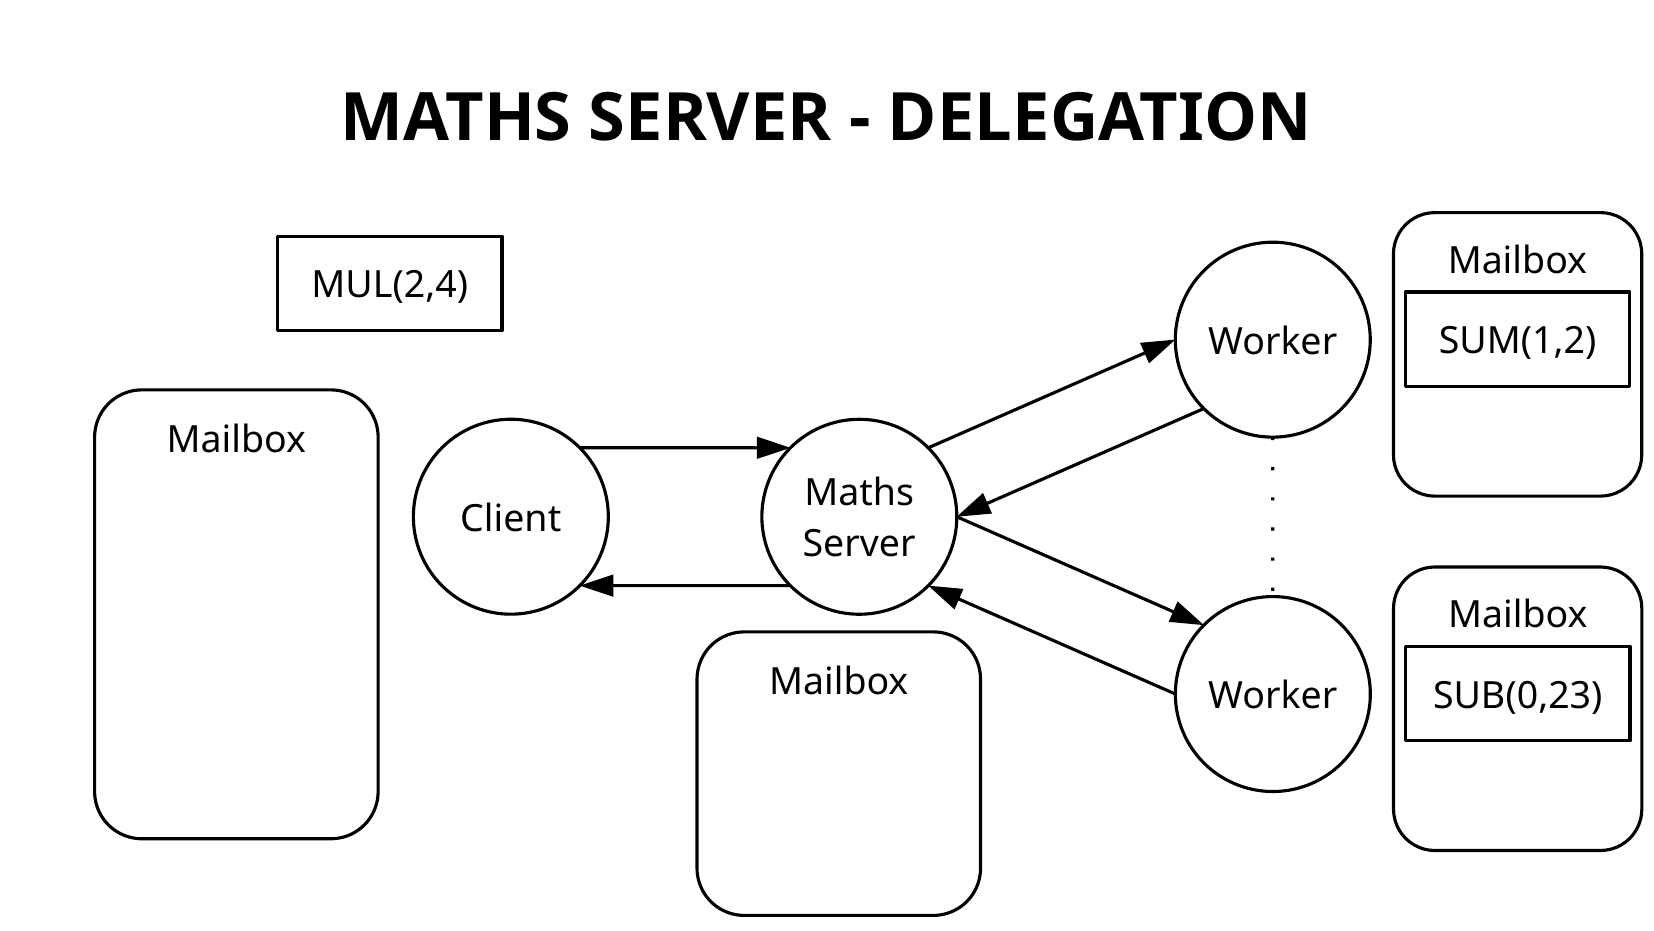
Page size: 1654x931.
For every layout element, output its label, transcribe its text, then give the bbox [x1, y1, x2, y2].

text_box Worker [1175, 242, 1371, 438]
text_box Client [413, 419, 609, 615]
text_box Mailbox [1393, 566, 1642, 851]
text_box Maths Server [761, 419, 957, 615]
text_box Worker [1175, 596, 1371, 792]
text_box SUM(1,2) [1405, 291, 1630, 387]
text_box Mailbox [1393, 212, 1642, 497]
text_box Mailbox [94, 389, 379, 839]
title MATHS SERVER - DELEGATION [82, 36, 1571, 193]
text_box SUB(0,23) [1405, 646, 1630, 741]
text_box Mailbox [697, 631, 981, 916]
text_box MUL(2,4) [277, 236, 502, 331]
